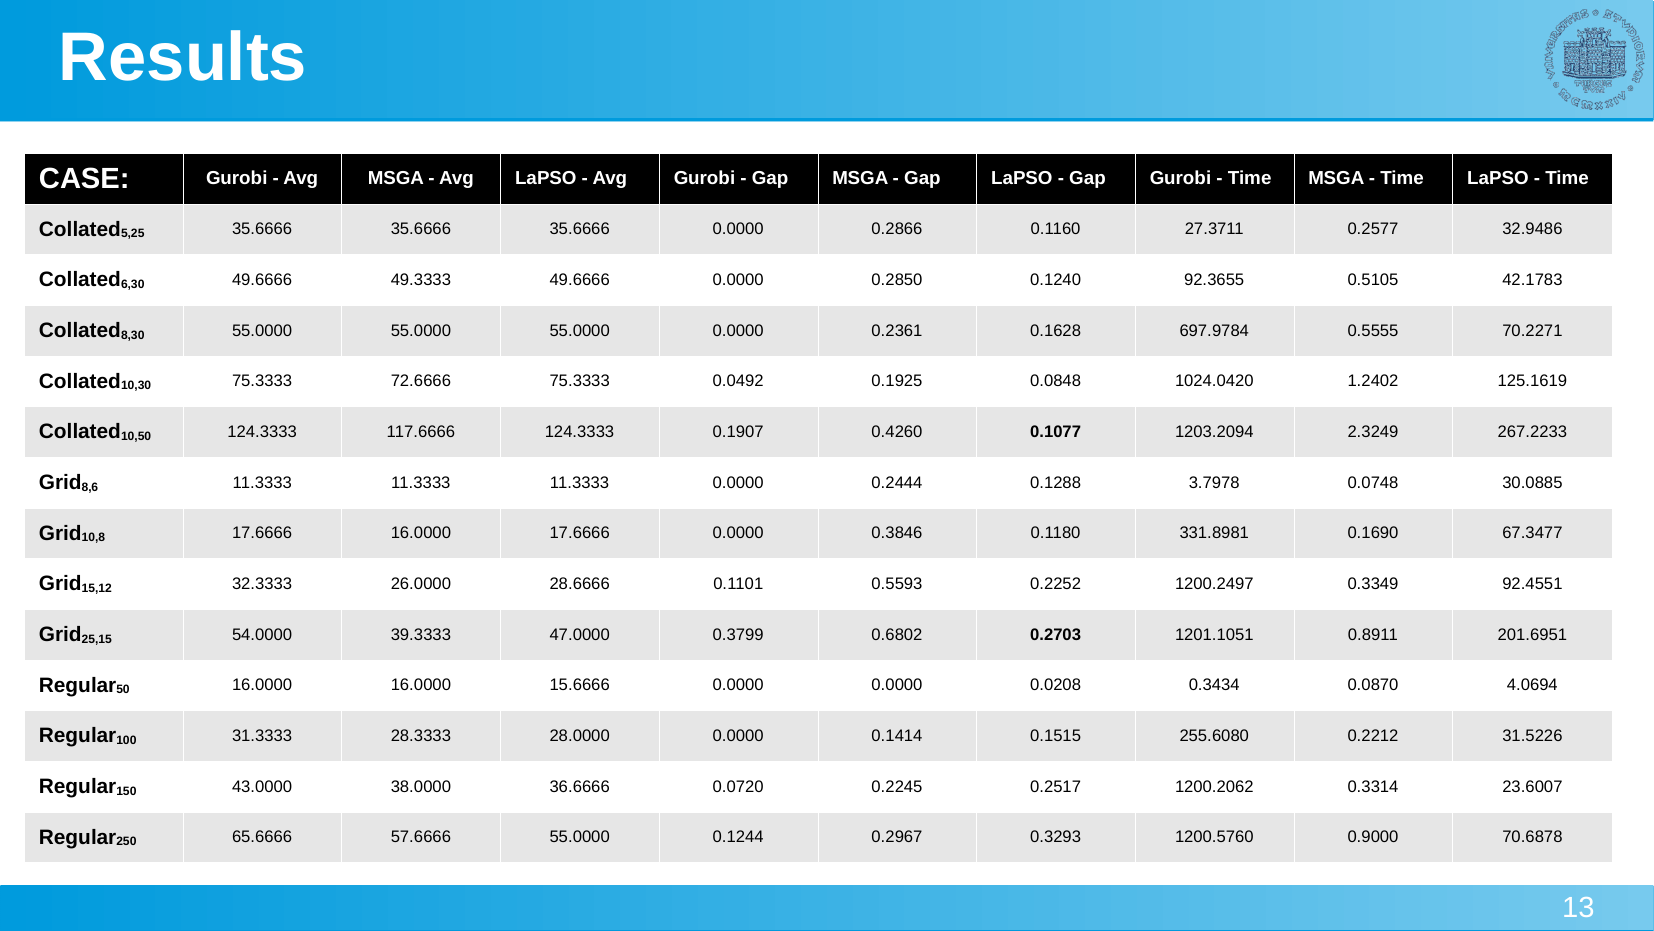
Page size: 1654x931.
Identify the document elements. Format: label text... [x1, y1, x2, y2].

table_cell 57.6666 [342, 813, 500, 862]
table_cell 331.8981 [1136, 509, 1294, 558]
table_header LaPSO - Time [1453, 154, 1612, 204]
table_cell 0.0000 [819, 661, 976, 710]
table_cell Regular250 [25, 813, 183, 862]
table_cell 1024.0420 [1136, 357, 1294, 406]
table_cell 42.1783 [1453, 255, 1612, 305]
table_cell 0.1515 [977, 711, 1135, 761]
table_cell 55.0000 [501, 813, 659, 862]
table_cell 0.1180 [977, 509, 1135, 558]
table_cell 0.0748 [1295, 458, 1452, 508]
table_cell 11.3333 [184, 458, 341, 508]
table_cell 27.3711 [1136, 205, 1294, 254]
table_cell 125.1619 [1453, 357, 1612, 406]
table_header MSGA - Avg [342, 154, 500, 204]
table_cell 17.6666 [501, 509, 659, 558]
table_cell 0.2252 [977, 559, 1135, 609]
table_cell 1200.2497 [1136, 559, 1294, 609]
table_cell 0.1244 [660, 813, 818, 862]
table_cell 92.3655 [1136, 255, 1294, 305]
table_cell 0.5105 [1295, 255, 1452, 305]
table_cell 36.6666 [501, 762, 659, 812]
table_header LaPSO - Gap [977, 154, 1135, 204]
table_cell 75.3333 [501, 357, 659, 406]
table_cell 35.6666 [184, 205, 341, 254]
table_cell Grid8,6 [25, 458, 183, 508]
table_cell 16.0000 [342, 661, 500, 710]
table_cell 0.1628 [977, 306, 1135, 356]
table_cell 3.7978 [1136, 458, 1294, 508]
table_cell Collated5,25 [25, 205, 183, 254]
table_cell 0.0000 [660, 661, 818, 710]
table_cell 0.0492 [660, 357, 818, 406]
table_cell 0.3799 [660, 610, 818, 660]
table_cell 55.0000 [184, 306, 341, 356]
table_cell 0.1907 [660, 407, 818, 457]
table_cell 0.0000 [660, 458, 818, 508]
table_cell 30.0885 [1453, 458, 1612, 508]
table_cell 28.6666 [501, 559, 659, 609]
table_cell 0.2245 [819, 762, 976, 812]
table_cell Regular50 [25, 661, 183, 710]
table_cell 0.3846 [819, 509, 976, 558]
table_header CASE: [25, 154, 183, 204]
table_header MSGA - Gap [819, 154, 976, 204]
table_cell 0.2967 [819, 813, 976, 862]
table_header Gurobi - Gap [660, 154, 818, 204]
table_cell 1201.1051 [1136, 610, 1294, 660]
table_cell 11.3333 [501, 458, 659, 508]
table_cell 0.0720 [660, 762, 818, 812]
table_cell 54.0000 [184, 610, 341, 660]
table_cell 1200.2062 [1136, 762, 1294, 812]
table_cell 124.3333 [184, 407, 341, 457]
table_cell 35.6666 [342, 205, 500, 254]
table_header Gurobi - Time [1136, 154, 1294, 204]
table_cell Grid15,12 [25, 559, 183, 609]
table_cell 0.0000 [660, 306, 818, 356]
table_cell 31.5226 [1453, 711, 1612, 761]
picture [1537, 0, 1654, 117]
table_cell 15.6666 [501, 661, 659, 710]
table_cell Collated8,30 [25, 306, 183, 356]
table_cell 201.6951 [1453, 610, 1612, 660]
table_cell 4.0694 [1453, 661, 1612, 710]
table_cell 0.0000 [660, 205, 818, 254]
table_cell 267.2233 [1453, 407, 1612, 457]
table_cell 70.2271 [1453, 306, 1612, 356]
table_cell 70.6878 [1453, 813, 1612, 862]
table_cell 1.2402 [1295, 357, 1452, 406]
table_cell 0.2444 [819, 458, 976, 508]
table_cell 0.1925 [819, 357, 976, 406]
table_cell 55.0000 [342, 306, 500, 356]
table_cell 255.6080 [1136, 711, 1294, 761]
table_cell 38.0000 [342, 762, 500, 812]
table_cell 31.3333 [184, 711, 341, 761]
table_cell 1200.5760 [1136, 813, 1294, 862]
table_cell 67.3477 [1453, 509, 1612, 558]
table_cell 0.4260 [819, 407, 976, 457]
table_cell 28.0000 [501, 711, 659, 761]
table_cell 23.6007 [1453, 762, 1612, 812]
table_cell 0.1414 [819, 711, 976, 761]
table_cell 0.3293 [977, 813, 1135, 862]
table_cell 16.0000 [184, 661, 341, 710]
title Results [59, 17, 1595, 97]
table_cell 0.1077 [977, 407, 1135, 457]
table_cell 0.2577 [1295, 205, 1452, 254]
table_cell 0.0000 [660, 255, 818, 305]
table_cell 35.6666 [501, 205, 659, 254]
table_cell 32.3333 [184, 559, 341, 609]
table_cell 32.9486 [1453, 205, 1612, 254]
table_header Gurobi - Avg [184, 154, 341, 204]
table_cell 11.3333 [342, 458, 500, 508]
table_cell 0.1288 [977, 458, 1135, 508]
table_header MSGA - Time [1295, 154, 1452, 204]
table_cell 72.6666 [342, 357, 500, 406]
table_cell 117.6666 [342, 407, 500, 457]
table_cell 1203.2094 [1136, 407, 1294, 457]
table_cell 0.2866 [819, 205, 976, 254]
table_cell 0.1240 [977, 255, 1135, 305]
table_cell Collated10,30 [25, 357, 183, 406]
table_cell 49.3333 [342, 255, 500, 305]
table_cell 0.1690 [1295, 509, 1452, 558]
table_cell 0.8911 [1295, 610, 1452, 660]
table_cell Regular150 [25, 762, 183, 812]
table_cell 124.3333 [501, 407, 659, 457]
table_cell 65.6666 [184, 813, 341, 862]
table_cell 0.3314 [1295, 762, 1452, 812]
table_cell 75.3333 [184, 357, 341, 406]
table_cell Regular100 [25, 711, 183, 761]
table_cell 697.9784 [1136, 306, 1294, 356]
table_header LaPSO - Avg [501, 154, 659, 204]
table_cell 28.3333 [342, 711, 500, 761]
table_cell 0.2517 [977, 762, 1135, 812]
table_cell 0.2361 [819, 306, 976, 356]
table_cell 0.1101 [660, 559, 818, 609]
table_cell 0.2703 [977, 610, 1135, 660]
table_cell 0.0848 [977, 357, 1135, 406]
table_cell 0.3349 [1295, 559, 1452, 609]
table_cell 0.3434 [1136, 661, 1294, 710]
table_cell 0.2850 [819, 255, 976, 305]
table_cell 0.1160 [977, 205, 1135, 254]
table_cell 0.5593 [819, 559, 976, 609]
table_cell 0.0000 [660, 509, 818, 558]
table_cell 47.0000 [501, 610, 659, 660]
table_cell 0.6802 [819, 610, 976, 660]
table_cell 26.0000 [342, 559, 500, 609]
table_cell 2.3249 [1295, 407, 1452, 457]
table_cell Collated10,50 [25, 407, 183, 457]
table_cell 0.0870 [1295, 661, 1452, 710]
table_cell Grid10,8 [25, 509, 183, 558]
table_cell 16.0000 [342, 509, 500, 558]
table_cell 49.6666 [501, 255, 659, 305]
table_cell 17.6666 [184, 509, 341, 558]
table_cell 43.0000 [184, 762, 341, 812]
table_cell 55.0000 [501, 306, 659, 356]
table_cell 92.4551 [1453, 559, 1612, 609]
table_cell Collated6,30 [25, 255, 183, 305]
table_cell 39.3333 [342, 610, 500, 660]
table_cell 0.0000 [660, 711, 818, 761]
table_cell 0.9000 [1295, 813, 1452, 862]
table_cell 49.6666 [184, 255, 341, 305]
table_cell Grid25,15 [25, 610, 183, 660]
table_cell 0.5555 [1295, 306, 1452, 356]
table_cell 0.0208 [977, 661, 1135, 710]
table_cell 0.2212 [1295, 711, 1452, 761]
